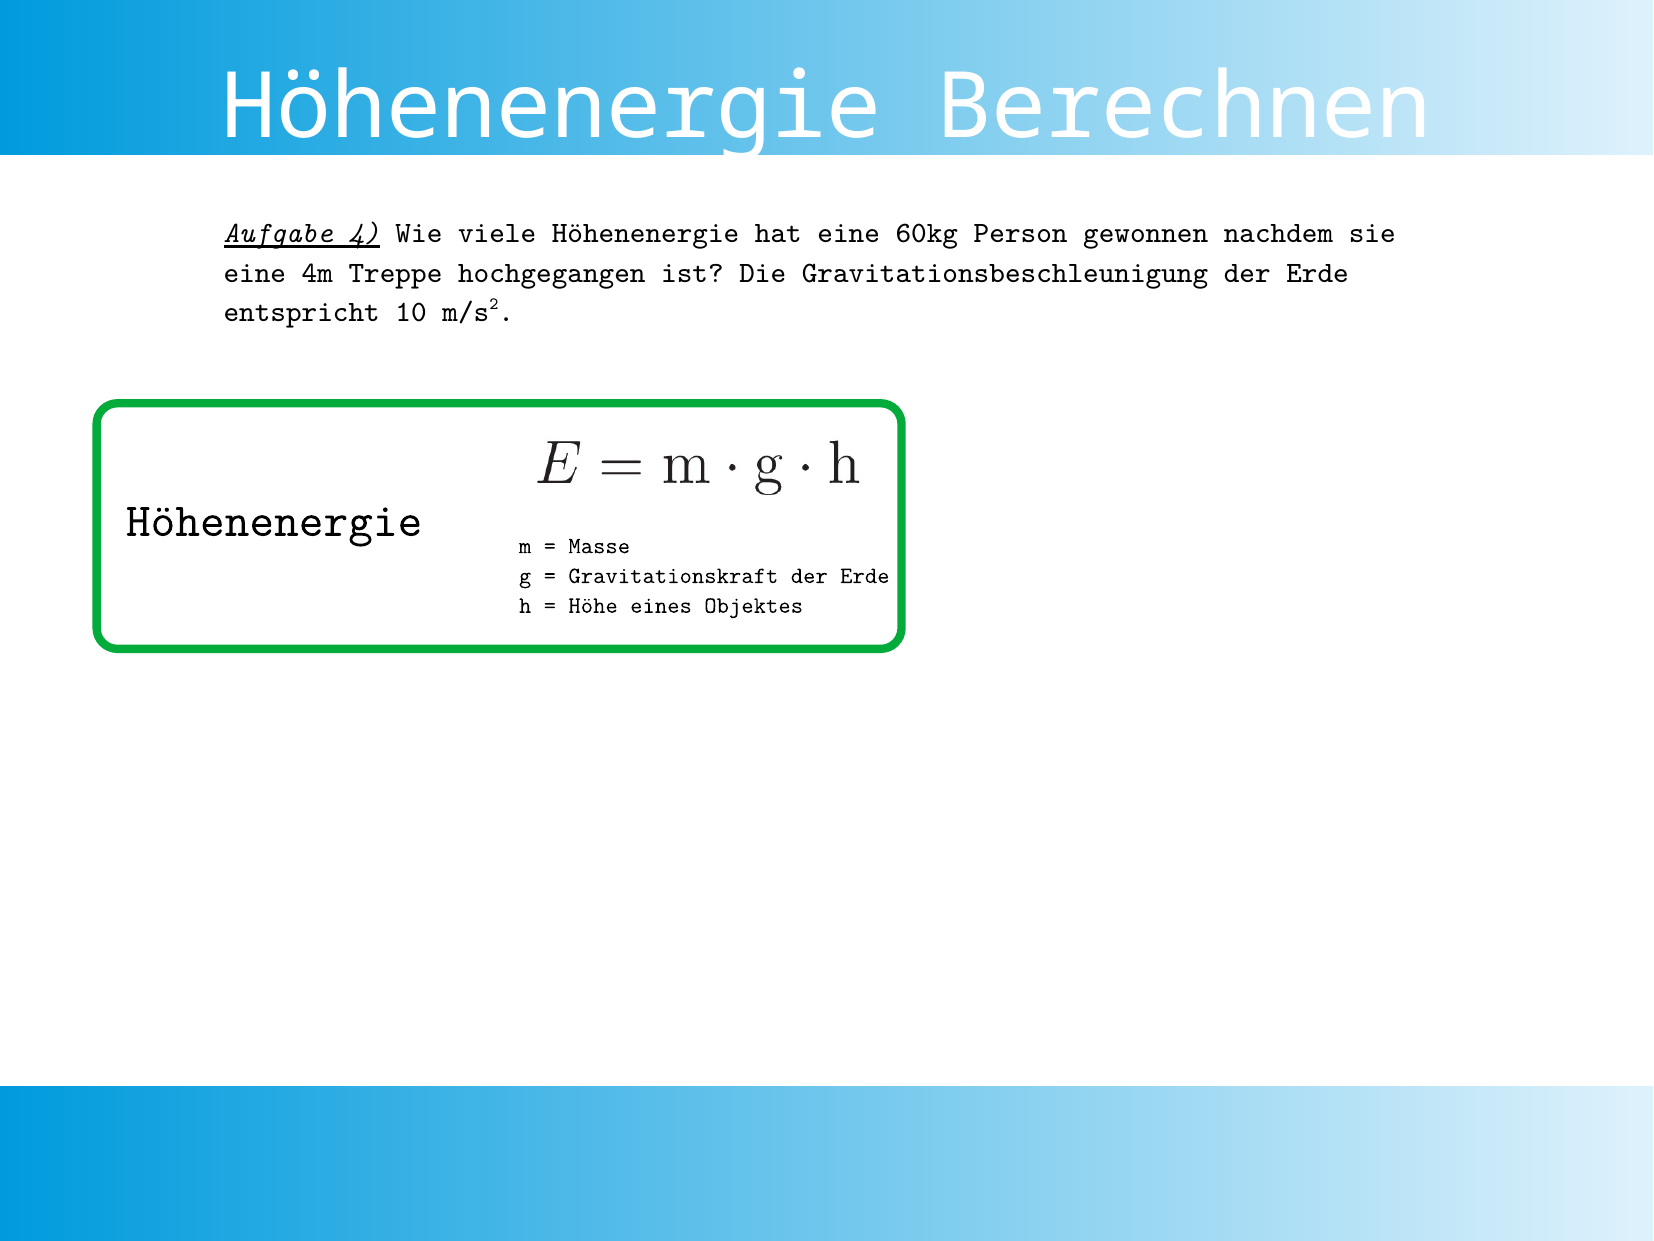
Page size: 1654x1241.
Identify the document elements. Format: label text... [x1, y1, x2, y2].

picture [68, 377, 945, 674]
title Höhenenergie Berechnen [82, 40, 1571, 163]
picture [82, 177, 1562, 355]
